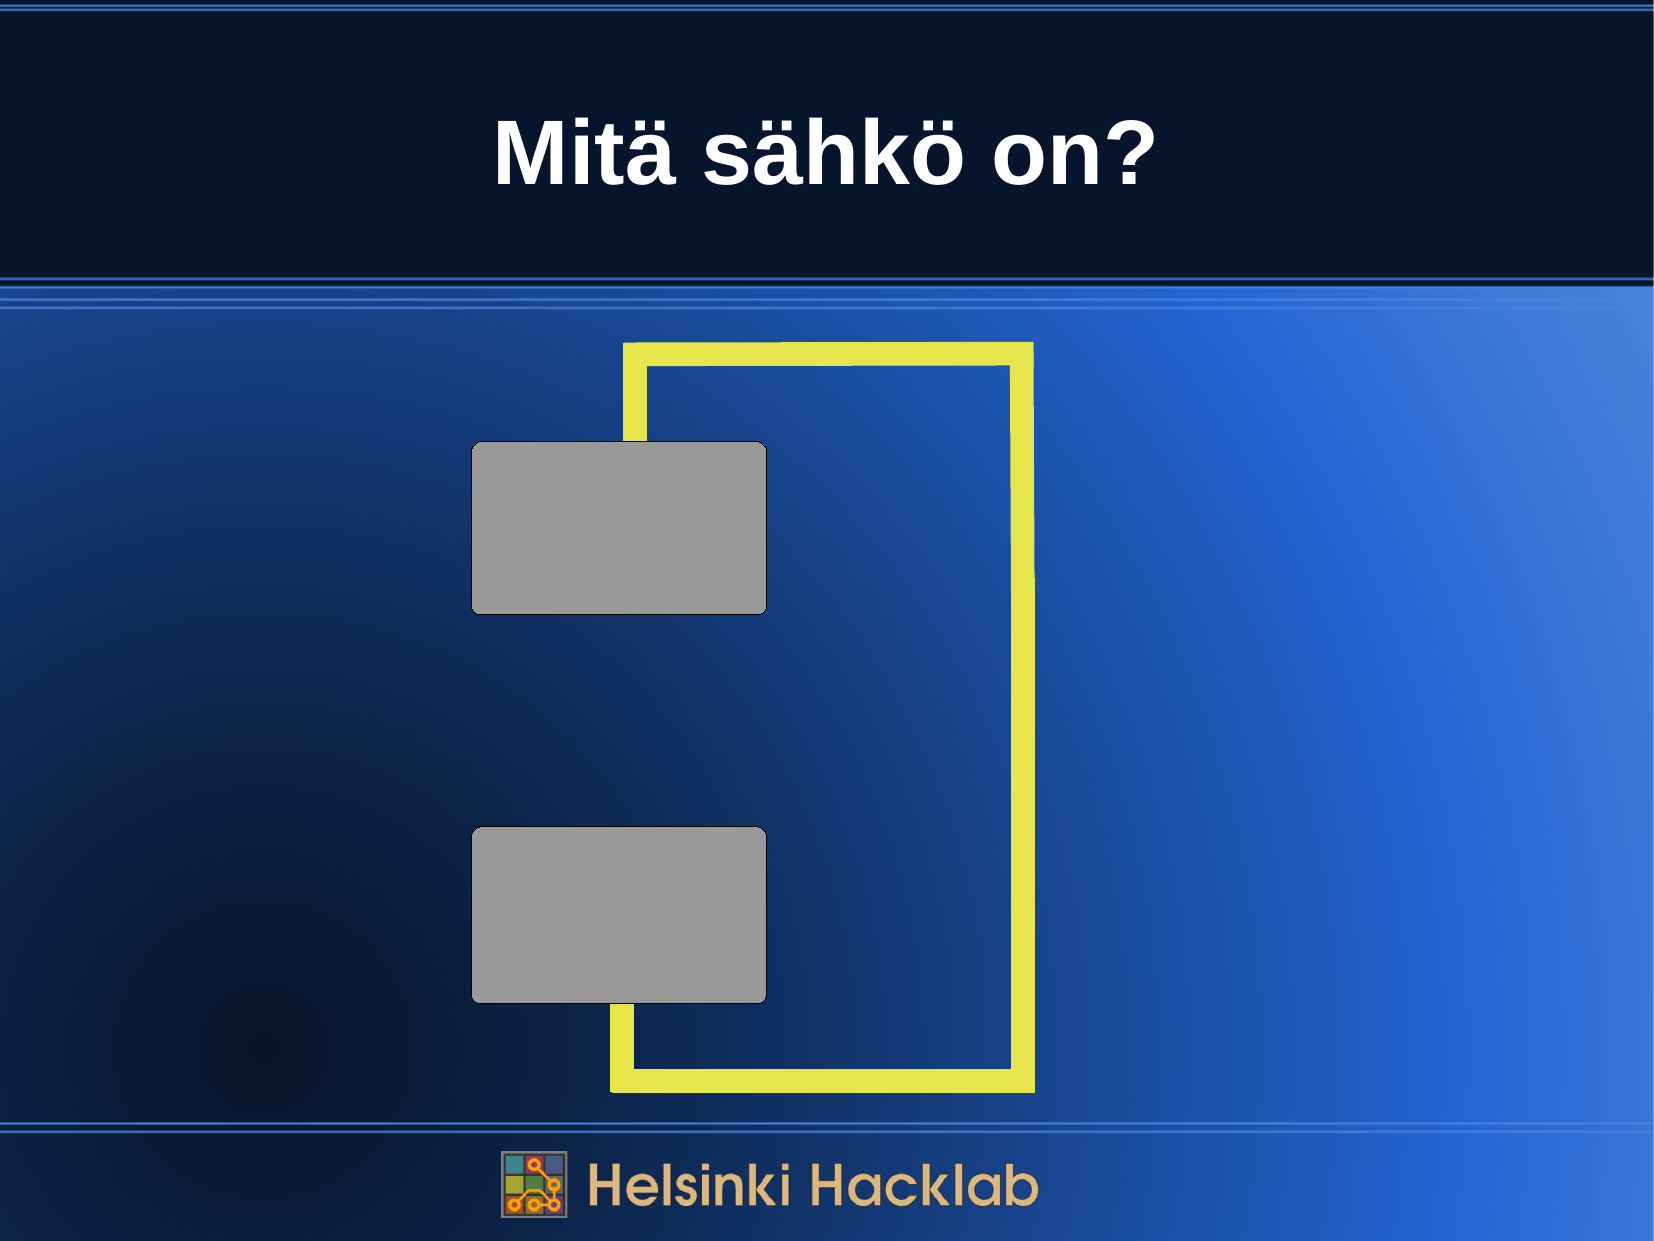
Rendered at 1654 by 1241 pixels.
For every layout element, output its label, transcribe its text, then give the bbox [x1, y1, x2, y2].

text_box [471, 441, 767, 615]
title Mitä sähkö on? [82, 49, 1571, 257]
text_box [471, 826, 767, 1004]
picture [0, 0, 1654, 1241]
